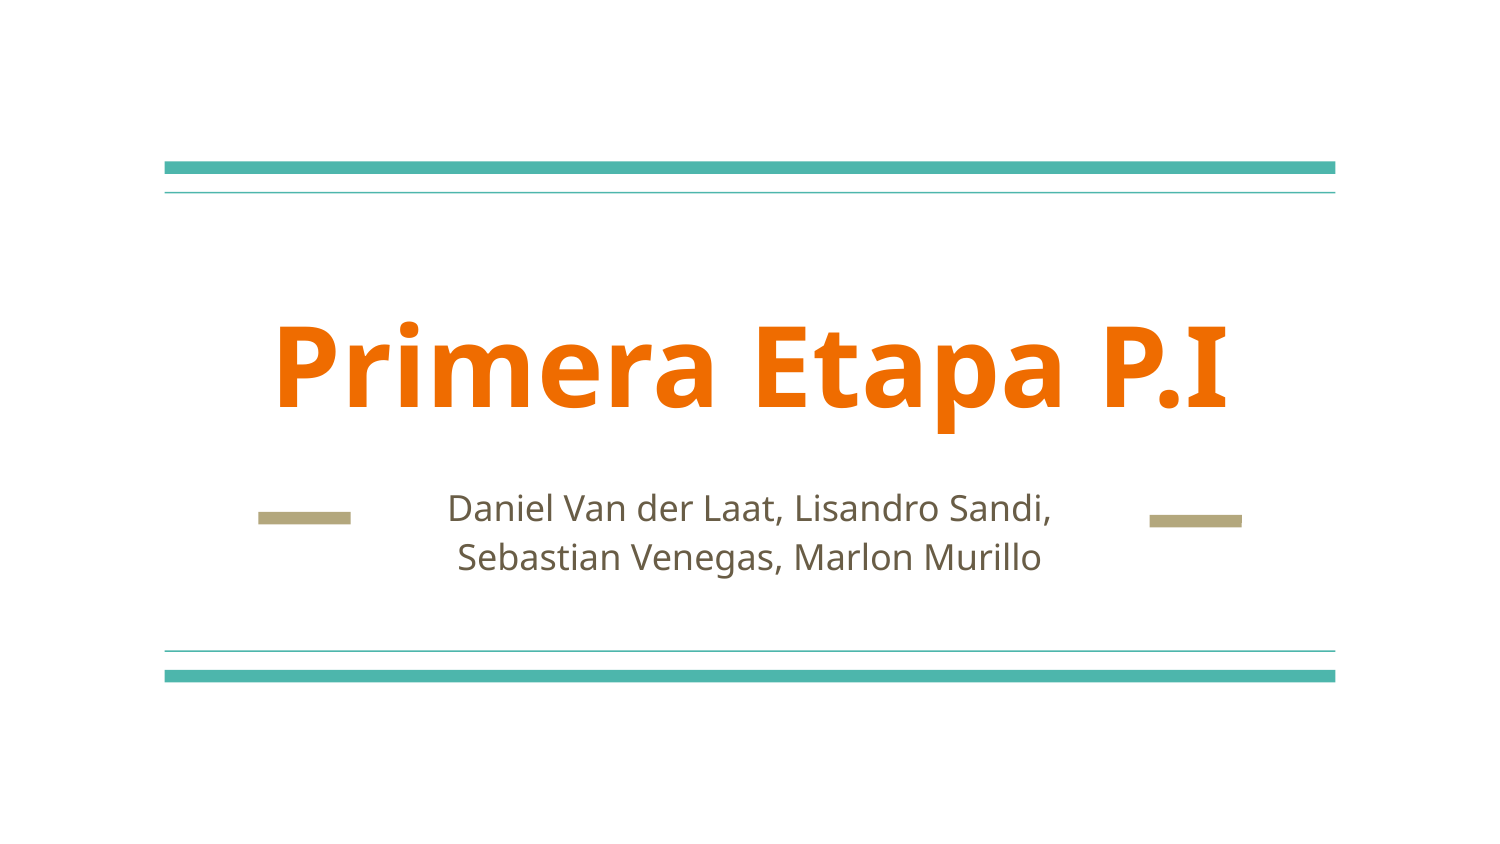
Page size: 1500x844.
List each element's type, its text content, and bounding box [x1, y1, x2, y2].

title Primera Etapa P.I [164, 261, 1336, 456]
subtitle Daniel Van der Laat, Lisandro Sandi, Sebastian Venegas, Marlon Murillo [350, 467, 1150, 598]
